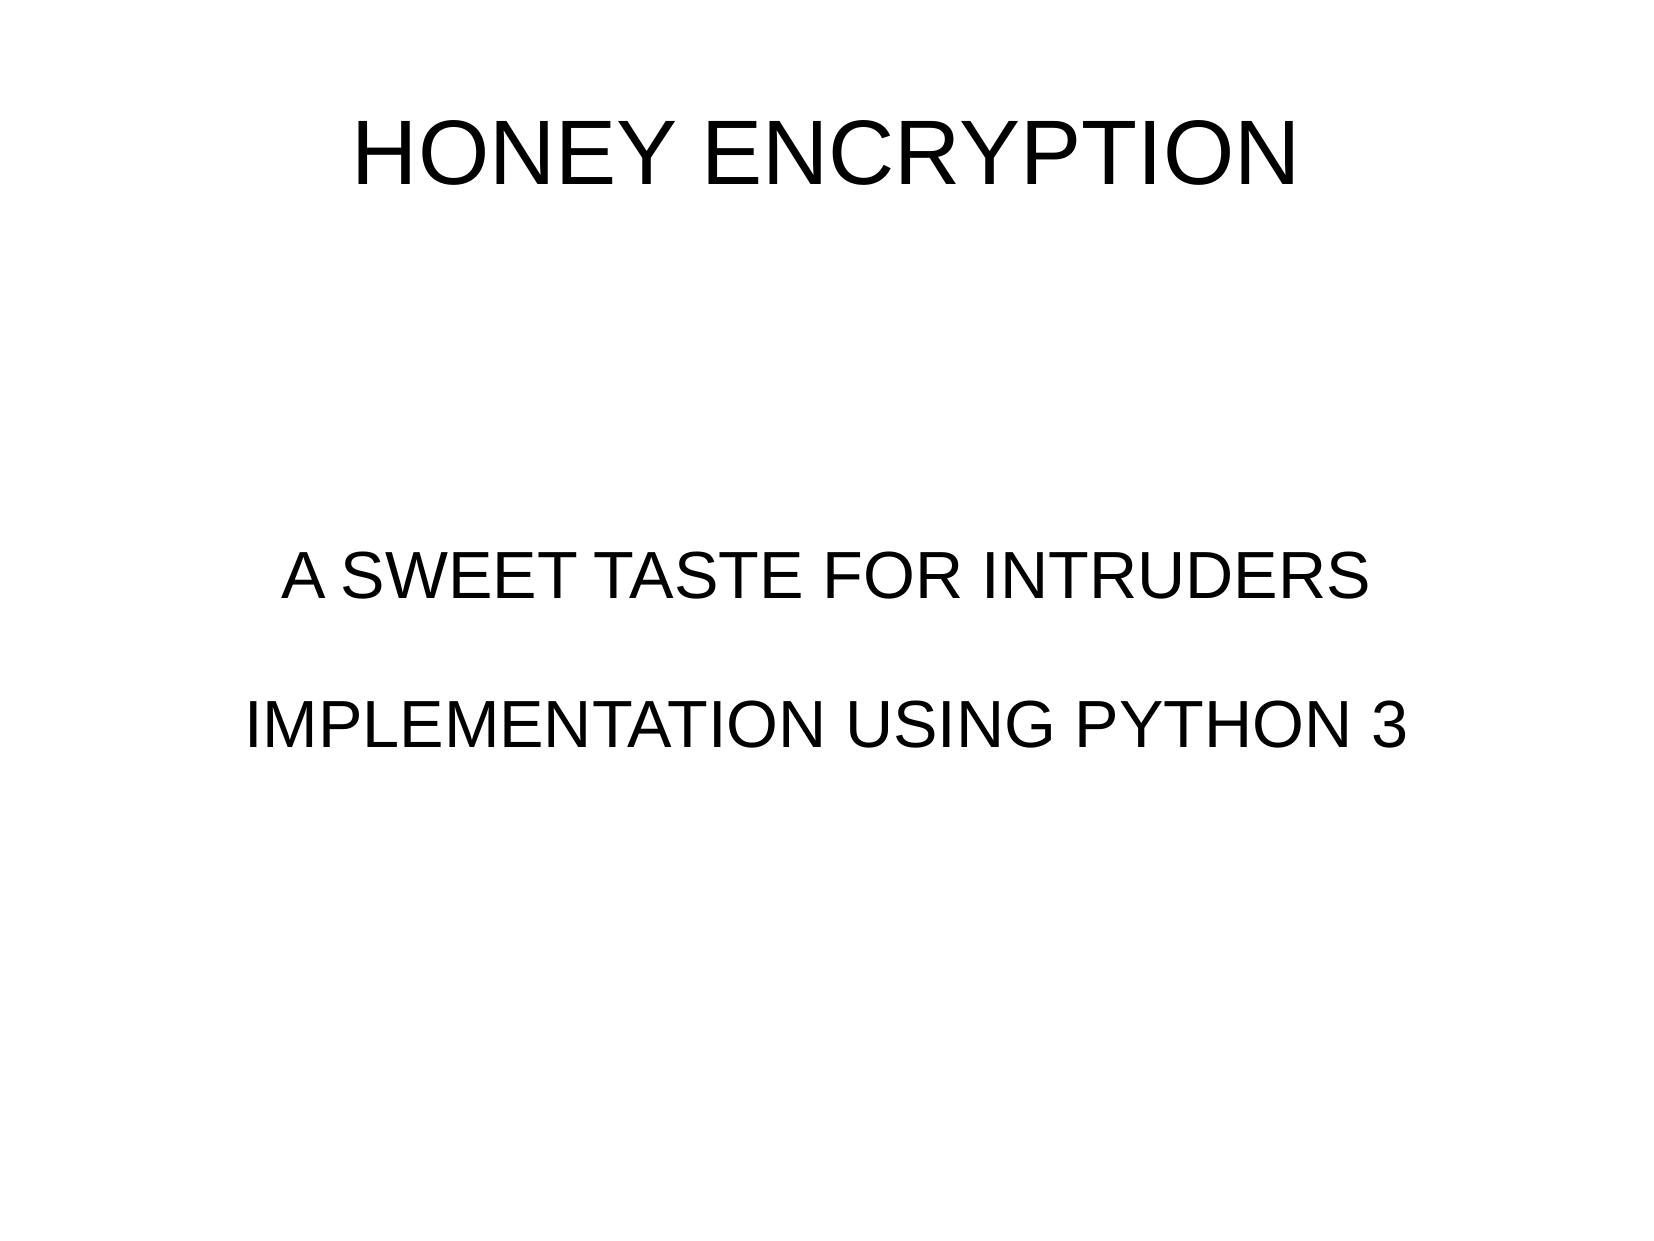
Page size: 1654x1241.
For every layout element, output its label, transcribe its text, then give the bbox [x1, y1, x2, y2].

subtitle A SWEET TASTE FOR INTRUDERS IMPLEMENTATION USING PYTHON 3 [82, 290, 1571, 1010]
title HONEY ENCRYPTION [82, 49, 1571, 257]
